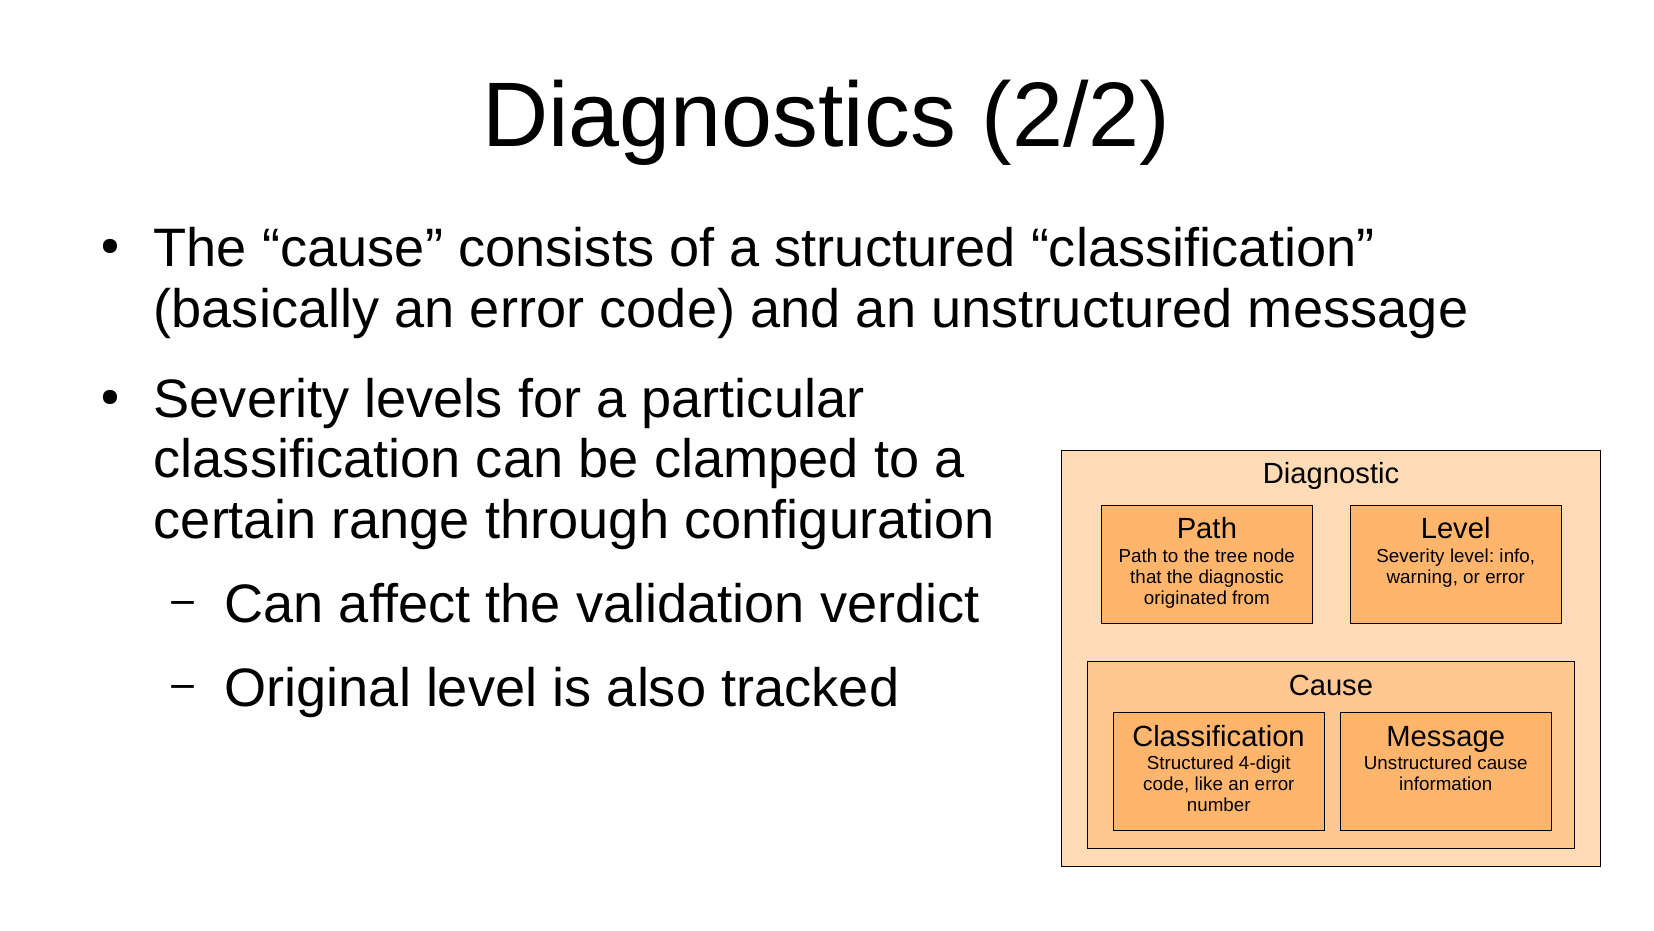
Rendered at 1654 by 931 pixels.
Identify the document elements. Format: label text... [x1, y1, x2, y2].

text_box Cause [1571, 661, 1575, 849]
text_box Diagnostic [1061, 450, 1601, 867]
text_box Path Path to the tree node that the diagnostic originated from [1101, 505, 1313, 624]
text_box Classification Structured 4-digit code, like an error number [1113, 712, 1325, 831]
text_box Message Unstructured cause information [1340, 712, 1552, 831]
title Diagnostics (2/2) [82, 37, 1571, 193]
list The “cause” consists of a structured “classification” (basically an error code) and an unstructured message Severity levels for a particular classification can be clamped to a certain range through configuration Can affect the validation verdict Original level is also tracked [82, 217, 1571, 863]
text_box Level Severity level: info, warning, or error [1350, 505, 1562, 624]
